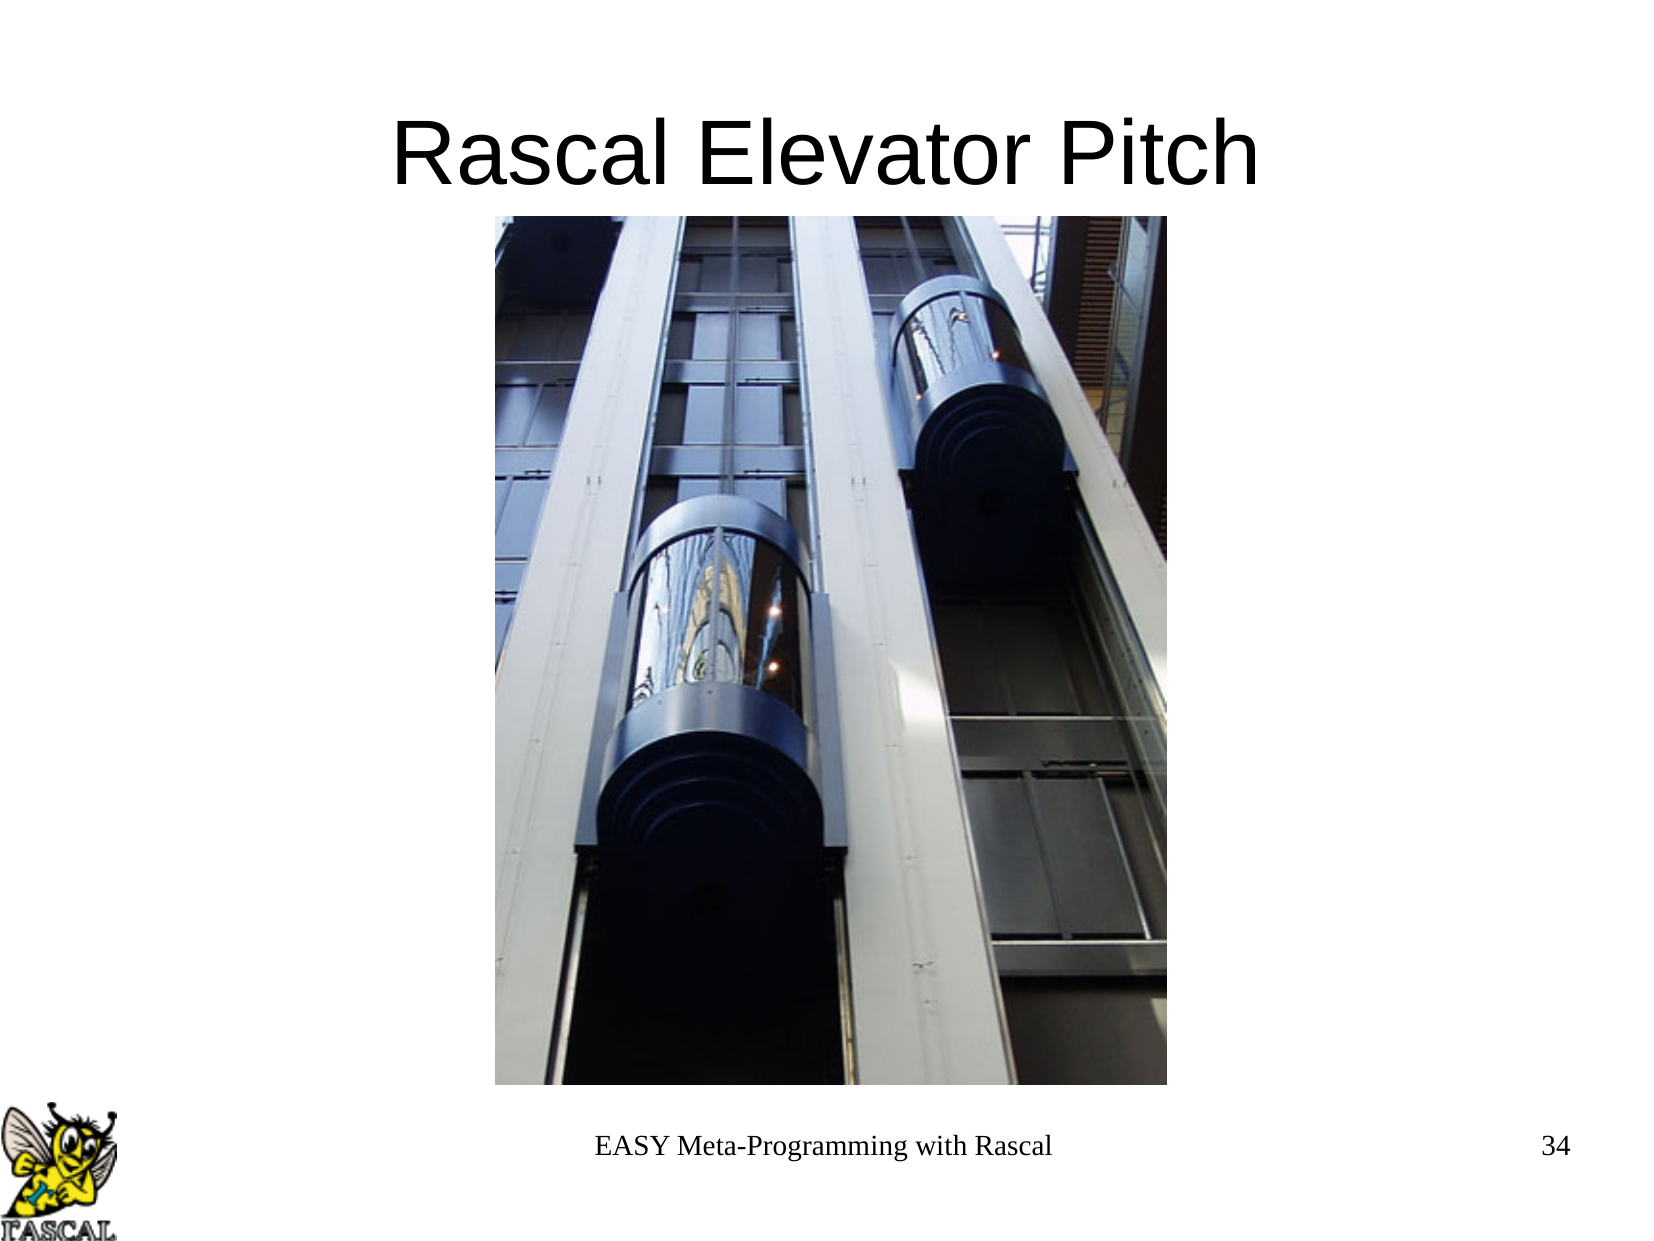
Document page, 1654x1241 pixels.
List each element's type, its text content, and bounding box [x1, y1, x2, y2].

title Rascal Elevator Pitch [82, 49, 1571, 257]
picture [495, 216, 1167, 1085]
picture [0, 1102, 117, 1241]
